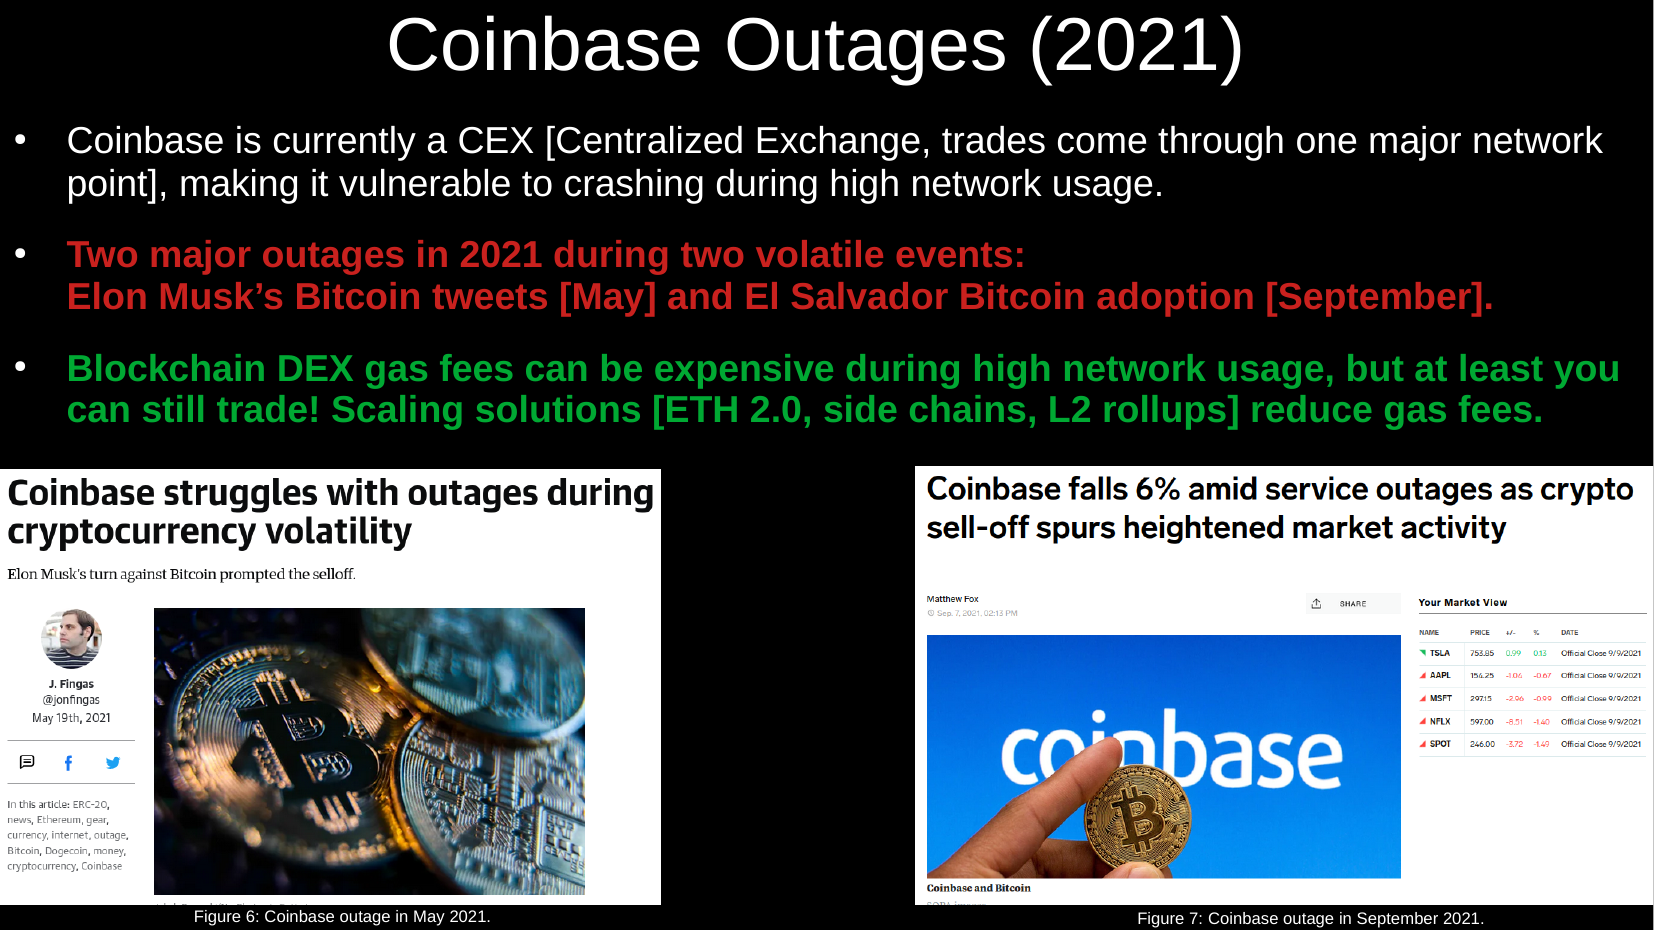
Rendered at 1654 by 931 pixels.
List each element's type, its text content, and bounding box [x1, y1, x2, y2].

text_box Figure 7: Coinbase outage in September 2021. [1122, 901, 1544, 931]
picture [0, 469, 661, 905]
list Coinbase is currently a CEX [Centralized Exchange, trades come through one major network point], making it vulnerable to crashing during high network usage. Two major outages in 2021 during two volatile events: Elon Musk’s Bitcoin tweets [May] and El Salvador Bitcoin adoption [September]. Blockchain DEX gas fees can be expensive during high network usage, but at least you can still trade! Scaling solutions [ETH 2.0, side chains, L2 rollups] reduce gas fees. [0, 120, 1636, 660]
text_box Figure 6: Coinbase outage in May 2021. [179, 899, 511, 931]
picture [915, 466, 1654, 905]
title Coinbase Outages (2021) [82, 0, 1571, 120]
